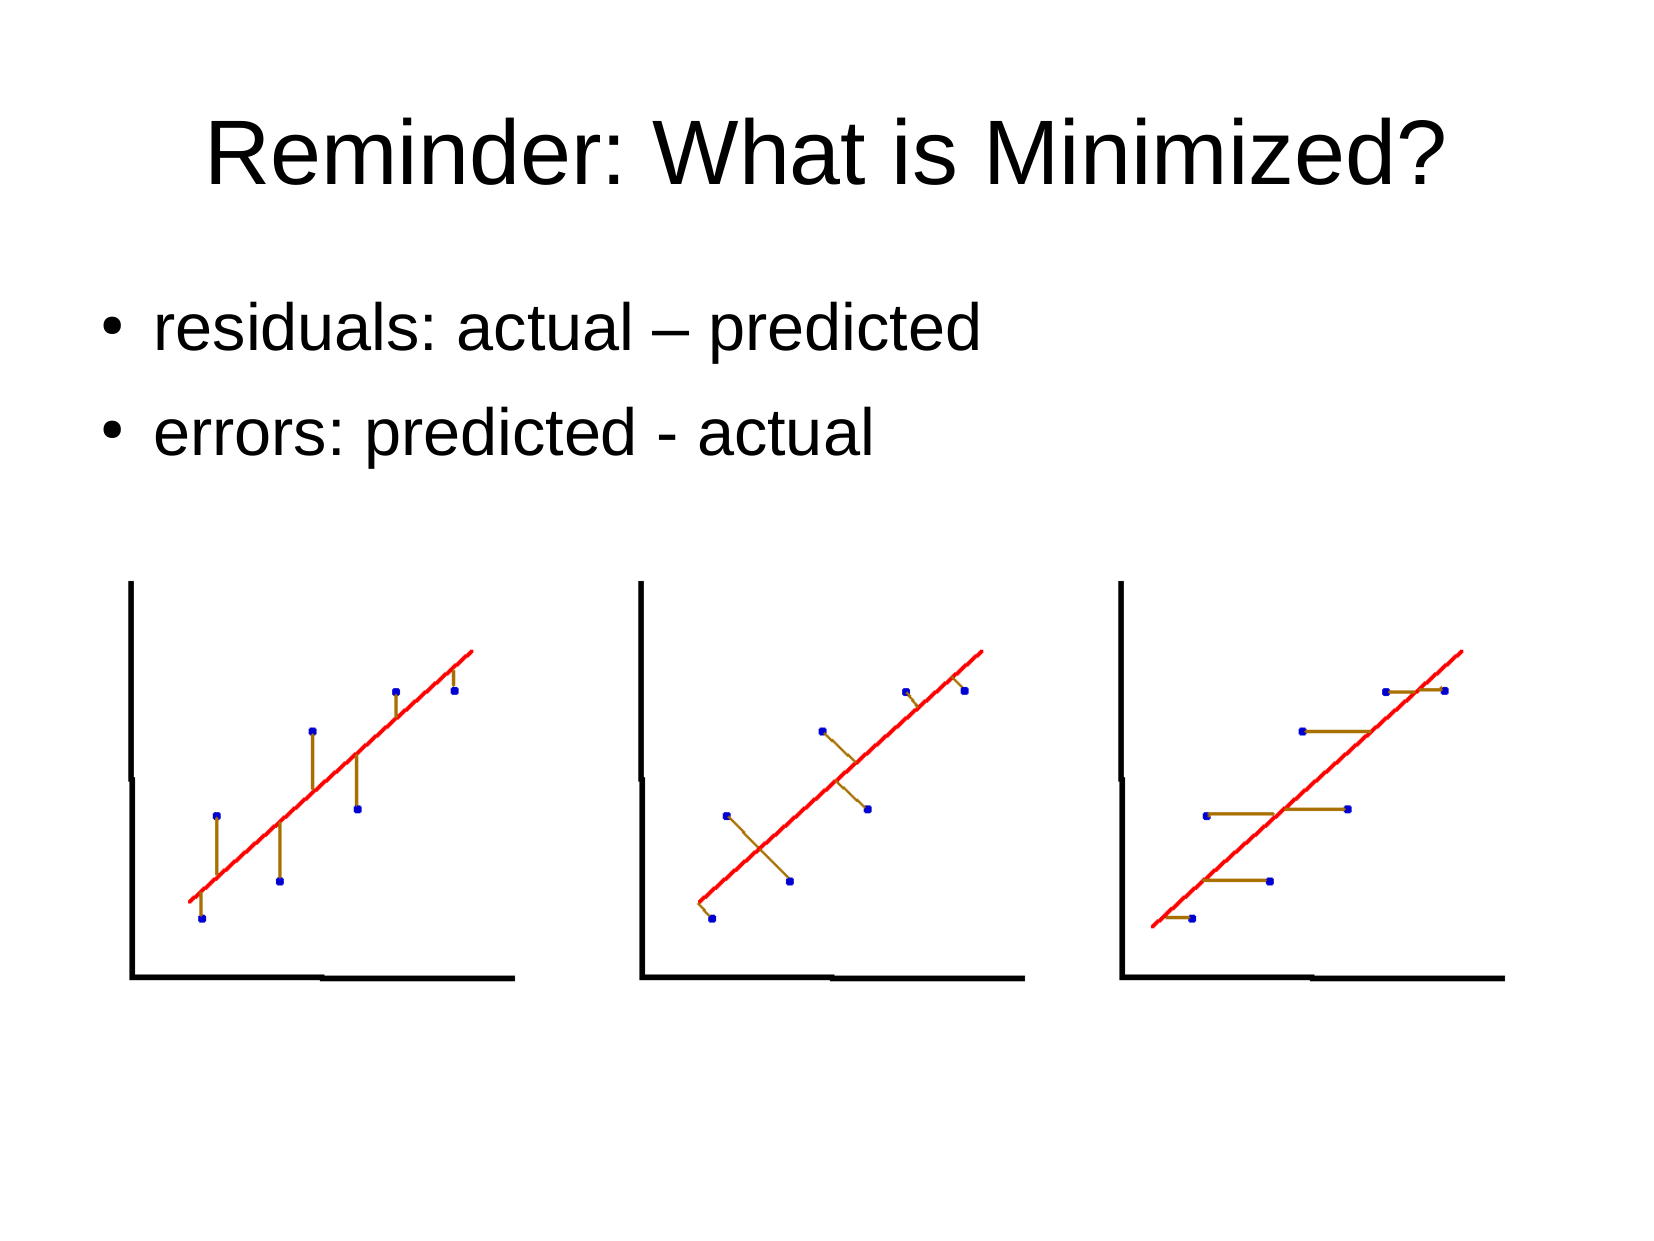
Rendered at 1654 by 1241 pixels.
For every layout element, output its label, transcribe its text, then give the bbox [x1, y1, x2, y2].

list residuals: actual – predicted errors: predicted - actual [82, 290, 1571, 1010]
picture [600, 554, 1051, 1005]
picture [90, 554, 541, 1005]
title Reminder: What is Minimized? [82, 49, 1571, 257]
picture [1080, 554, 1531, 1005]
